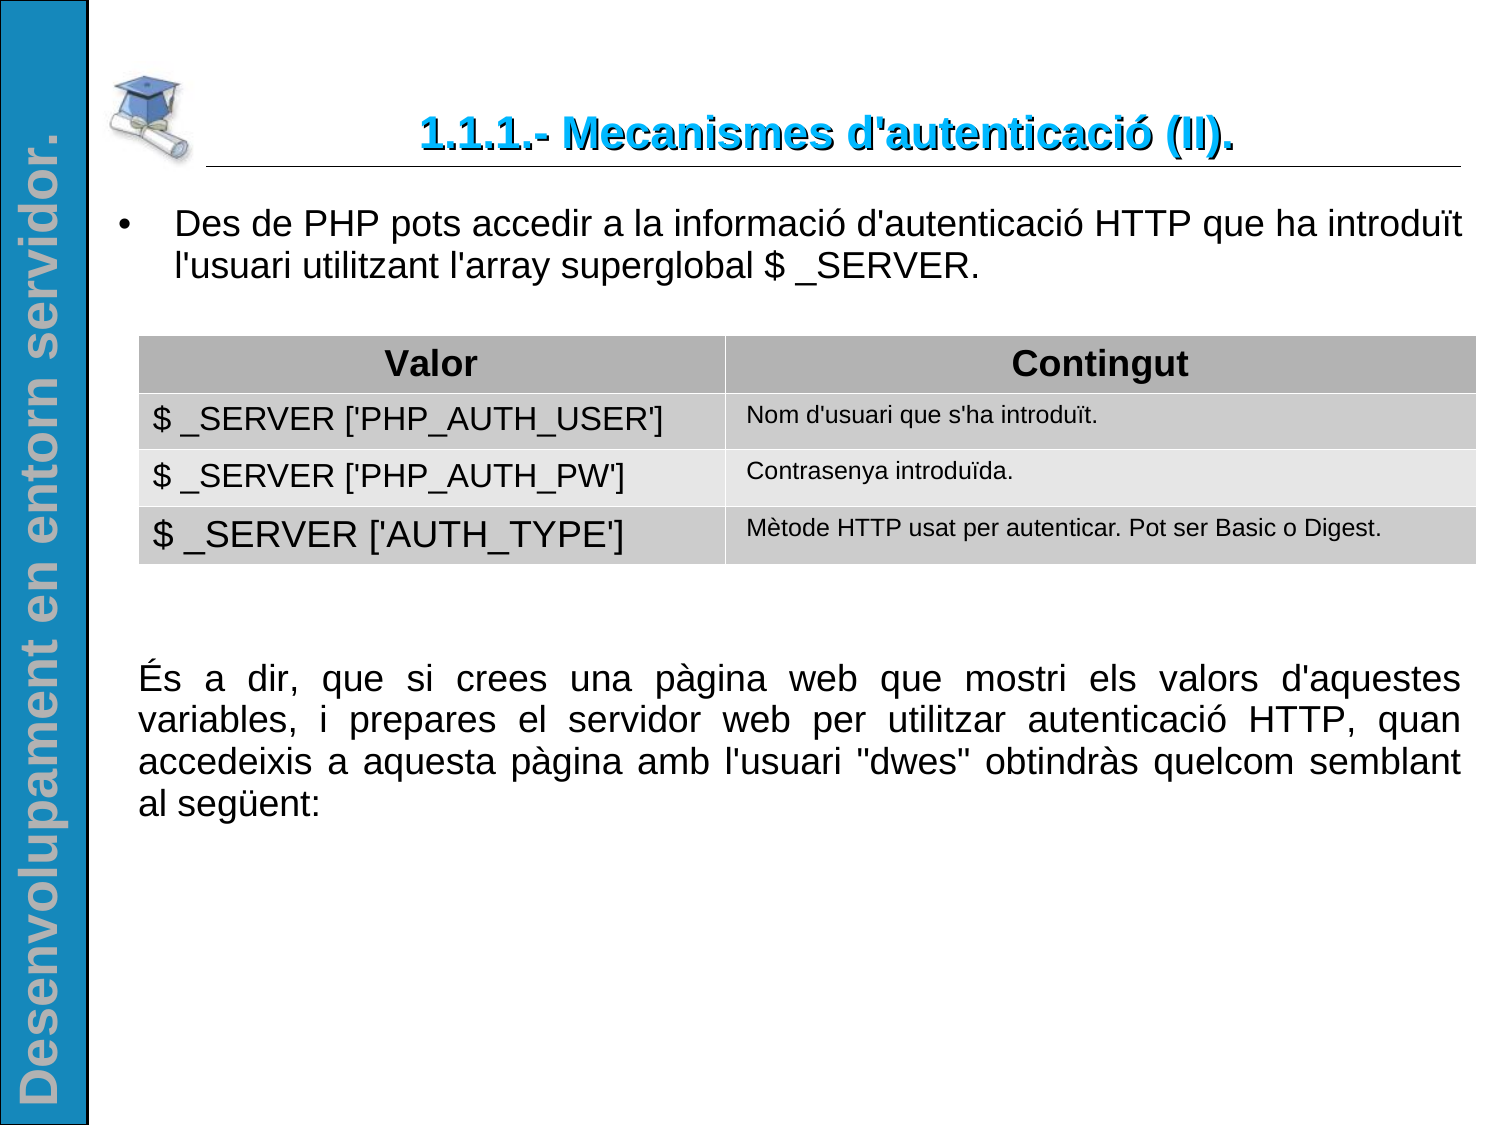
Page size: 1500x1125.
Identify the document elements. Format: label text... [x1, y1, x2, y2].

text_box És a dir, que si crees una pàgina web que mostri els valors d'aquestes variables, i prepares el servidor web per utilitzar autenticació HTTP, quan accedeixis a aquesta pàgina amb l'usuari "dwes" obtindràs quelcom semblant al següent: [123, 649, 1477, 833]
table_header Contingut [726, 336, 1476, 393]
table_cell $ _SERVER ['PHP_AUTH_USER'] [139, 394, 725, 449]
picture [93, 61, 206, 174]
table_cell Nom d'usuari que s'ha introduït. [726, 394, 1476, 449]
table_cell Mètode HTTP usat per autenticar. Pot ser Basic o Digest. [726, 507, 1476, 564]
table_cell $ _SERVER ['AUTH_TYPE'] [139, 507, 725, 564]
list Des de PHP pots accedir a la informació d'autenticació HTTP que ha introduït l'usuari utilitzant l'array superglobal $ _SERVER. [118, 202, 1477, 346]
table_cell Contrasenya introduïda. [726, 450, 1476, 506]
table_header Valor [139, 336, 725, 393]
table_cell $ _SERVER ['PHP_AUTH_PW'] [139, 450, 725, 506]
title 1.1.1.- Mecanismes d'autenticació (II). [206, 88, 1447, 178]
